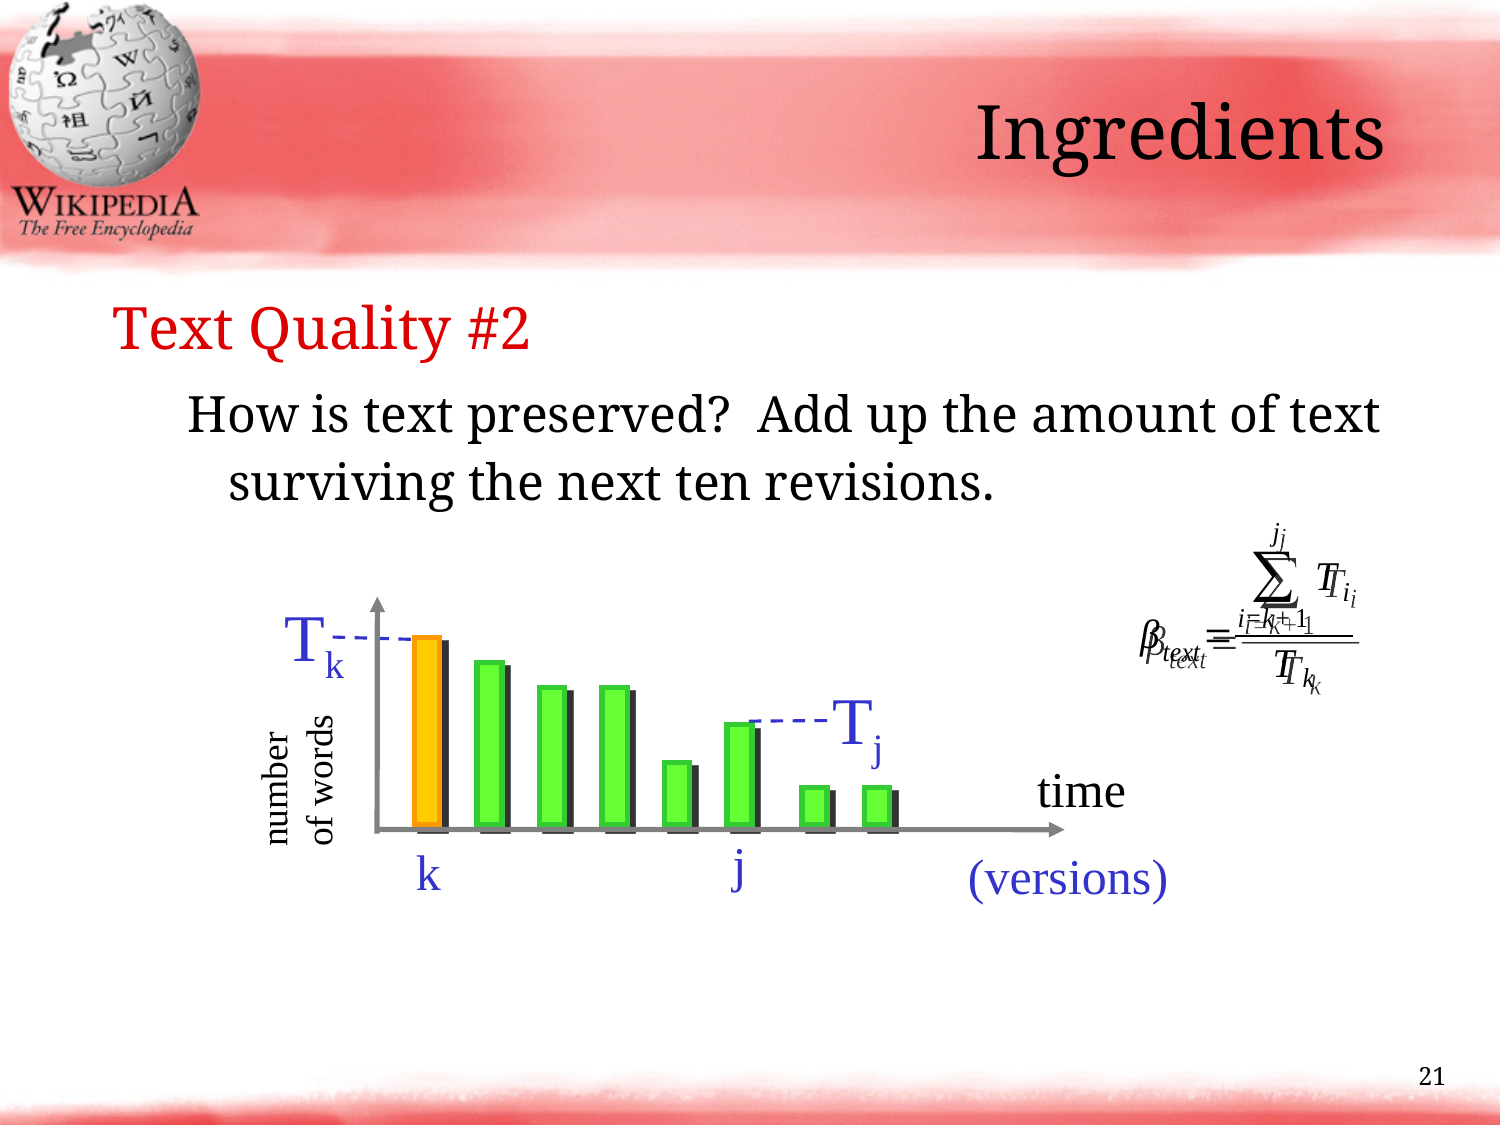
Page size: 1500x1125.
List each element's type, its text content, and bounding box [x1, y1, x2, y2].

text_box [602, 687, 628, 825]
text_box j [717, 833, 762, 901]
picture [0, 0, 1500, 1125]
text_box [414, 637, 440, 825]
text_box [802, 787, 828, 825]
title Ingredients [112, 44, 1387, 217]
text_box k [400, 833, 456, 908]
text_box Tk [269, 587, 360, 694]
text_box Tj [817, 670, 899, 777]
text_box number of words [242, 699, 348, 862]
text_box [664, 762, 690, 825]
text_box [539, 687, 565, 825]
text_box (versions)‏ [953, 837, 1184, 913]
text_box [477, 662, 503, 825]
text_box time [1022, 749, 1142, 826]
text_box [864, 787, 890, 825]
text_box [727, 724, 753, 824]
list Text Quality #2 How is text preserved? Add up the amount of text surviving the next ten revisions. [112, 287, 1387, 1035]
chart [1125, 517, 1370, 695]
